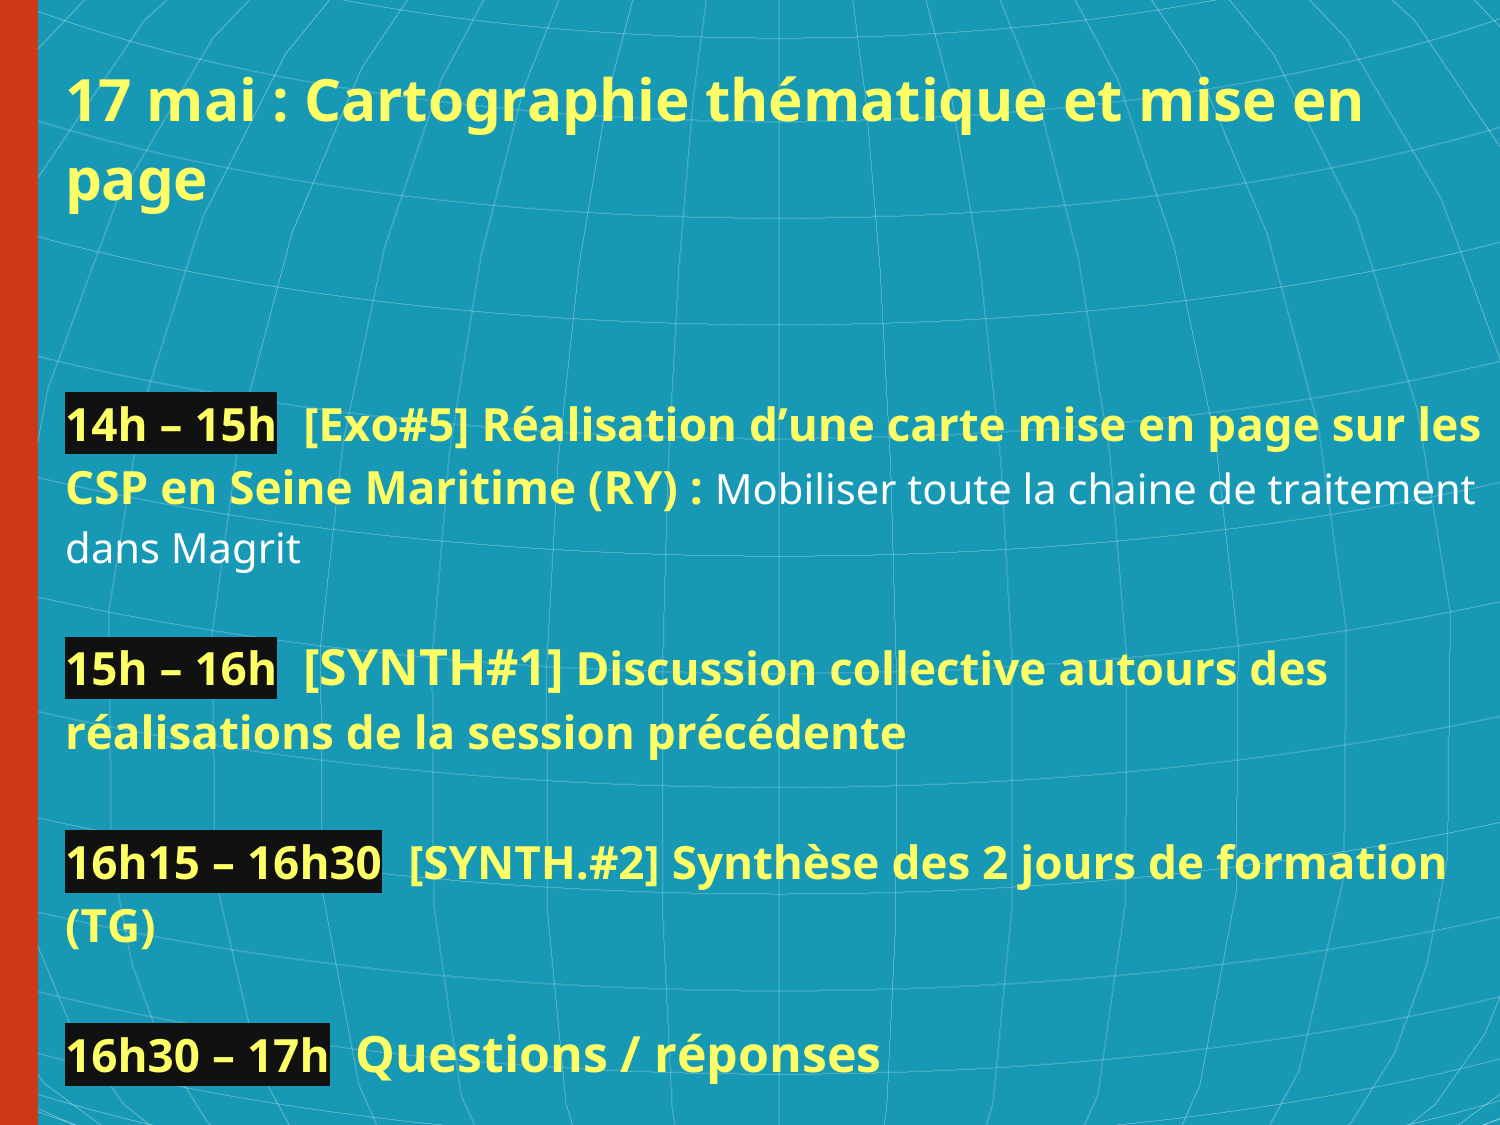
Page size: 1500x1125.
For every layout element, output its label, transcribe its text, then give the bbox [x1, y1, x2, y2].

title 17 mai : Cartographie thématique et mise en page 14h – 15h [Exo#5] Réalisation d’une carte mise en page sur les CSP en Seine Maritime (RY) : Mobiliser toute la chaine de traitement dans Magrit 15h – 16h [SYNTH#1] Discussion collective autours des réalisations de la session précédente 16h15 – 16h30 [SYNTH.#2] Synthèse des 2 jours de formation (TG) 16h30 – 17h Questions / réponses [65, 59, 1500, 1098]
picture [0, 0, 1500, 1125]
